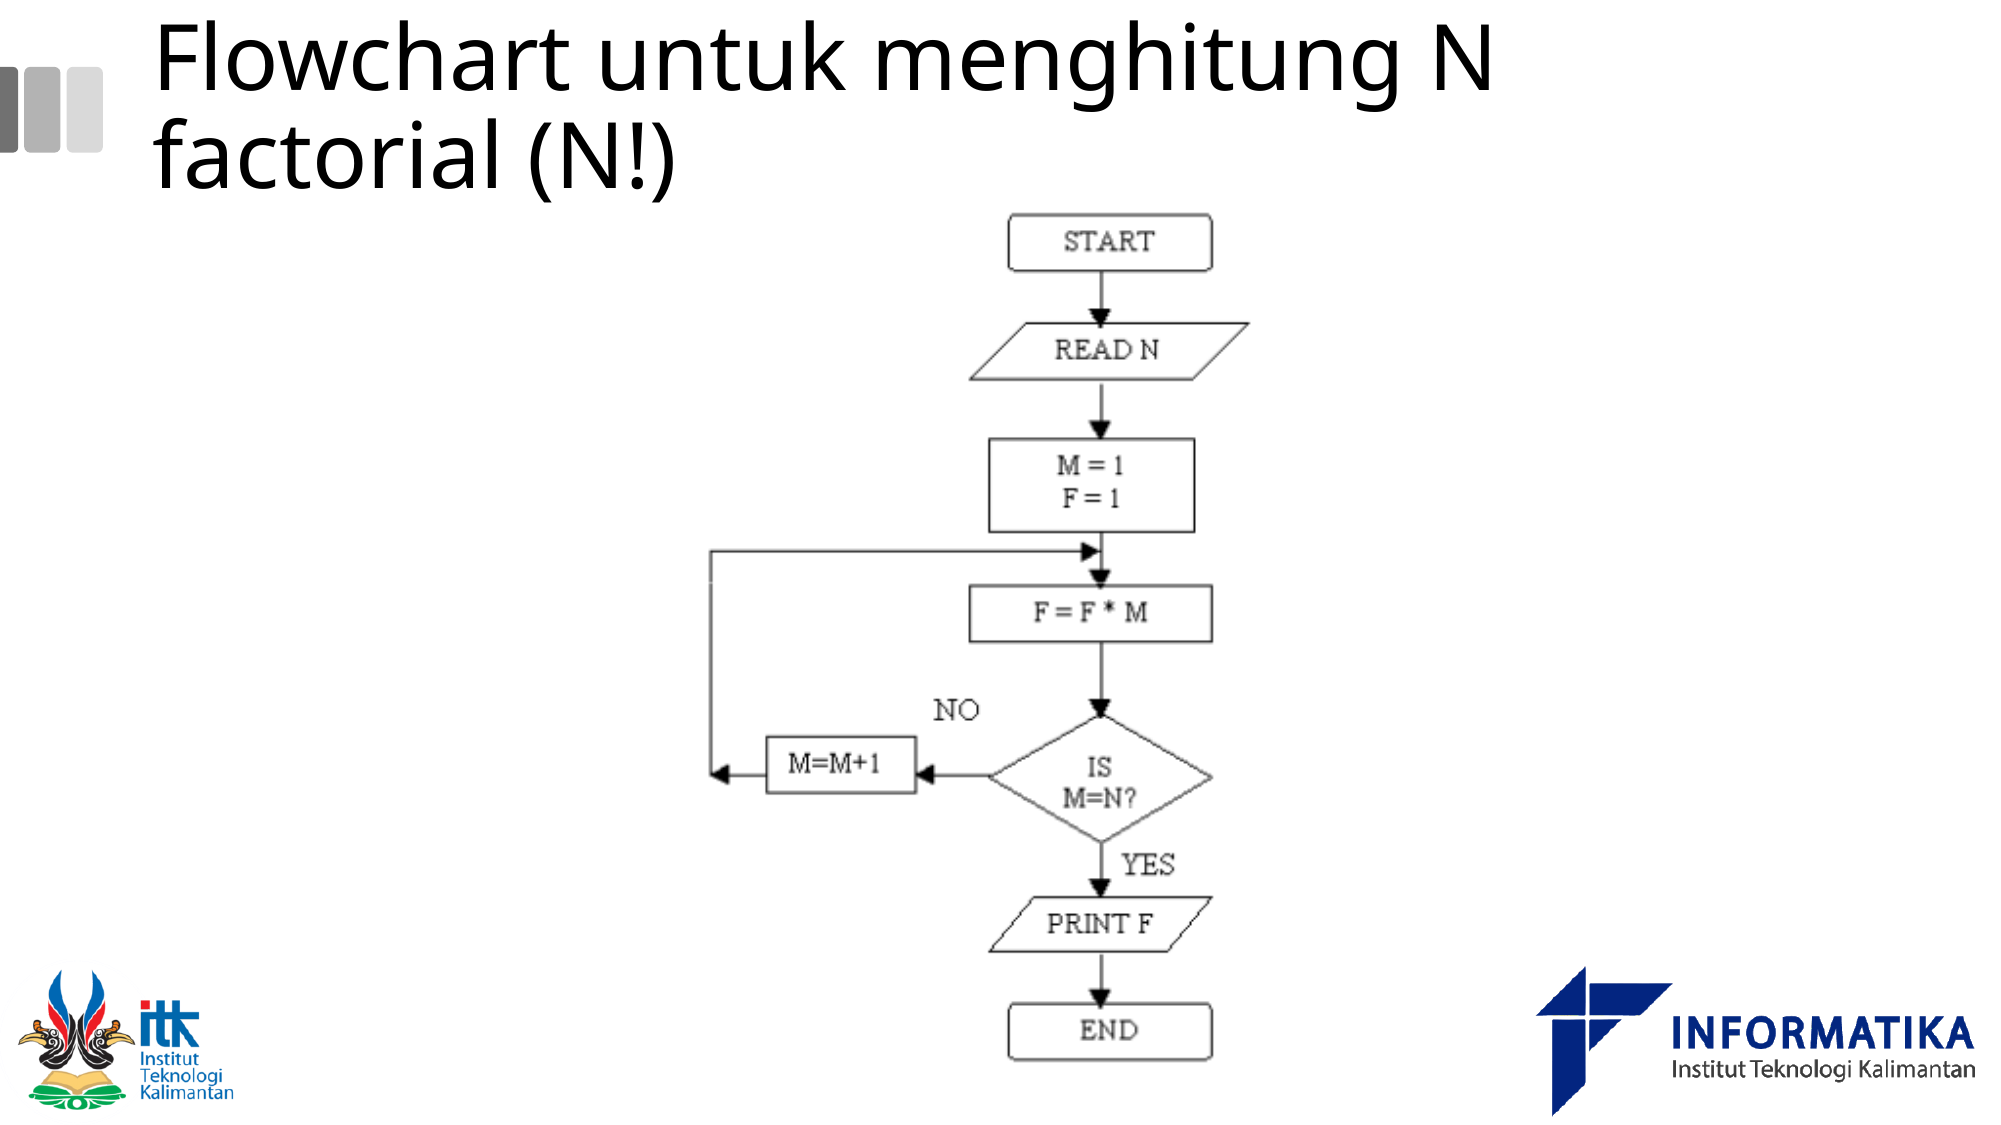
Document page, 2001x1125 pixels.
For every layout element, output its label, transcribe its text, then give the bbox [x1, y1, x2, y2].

picture [0, 935, 252, 1125]
title Flowchart untuk menghitung N factorial (N!) [137, 1, 1863, 219]
picture [676, 192, 1278, 1082]
picture [1534, 965, 1976, 1118]
